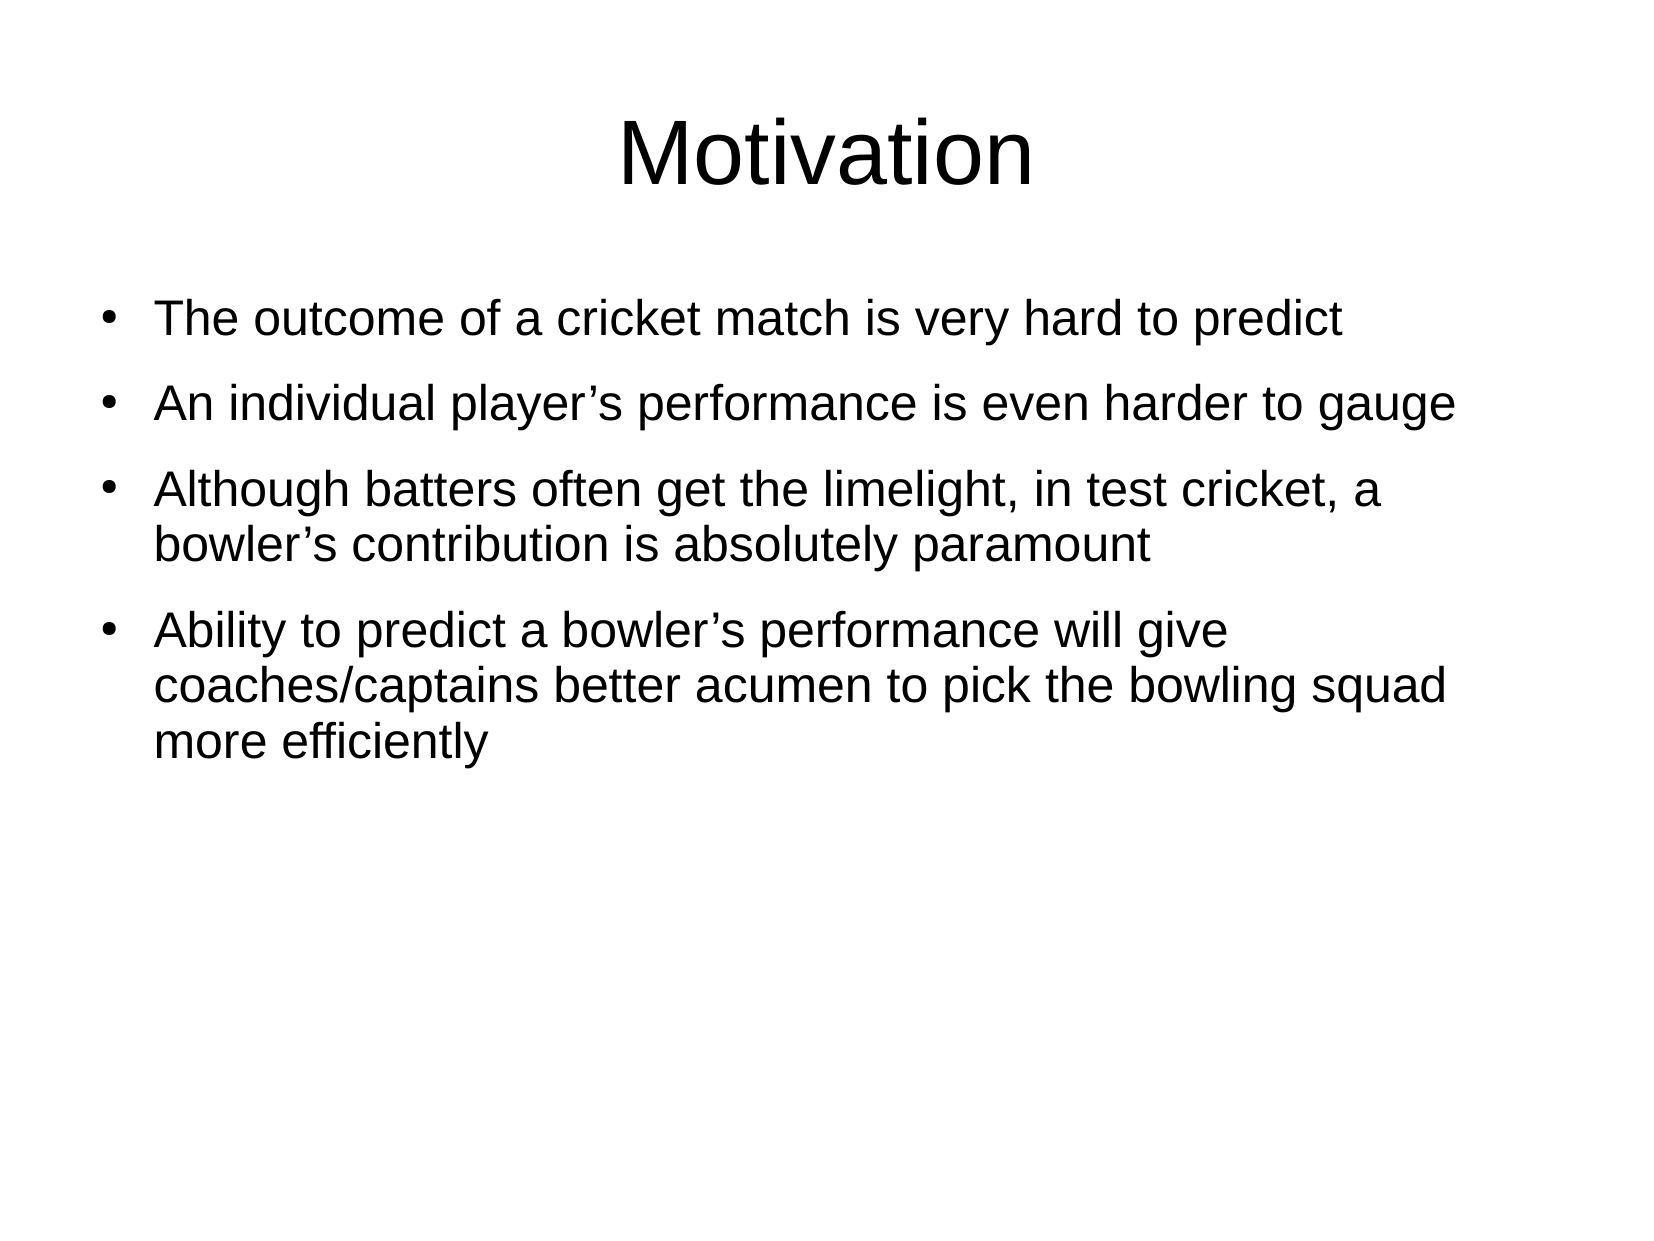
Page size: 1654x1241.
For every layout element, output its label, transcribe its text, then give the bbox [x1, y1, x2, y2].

title Motivation [82, 49, 1571, 257]
list The outcome of a cricket match is very hard to predict An individual player’s performance is even harder to gauge Although batters often get the limelight, in test cricket, a bowler’s contribution is absolutely paramount Ability to predict a bowler’s performance will give coaches/captains better acumen to pick the bowling squad more efficiently [82, 290, 1571, 1010]
